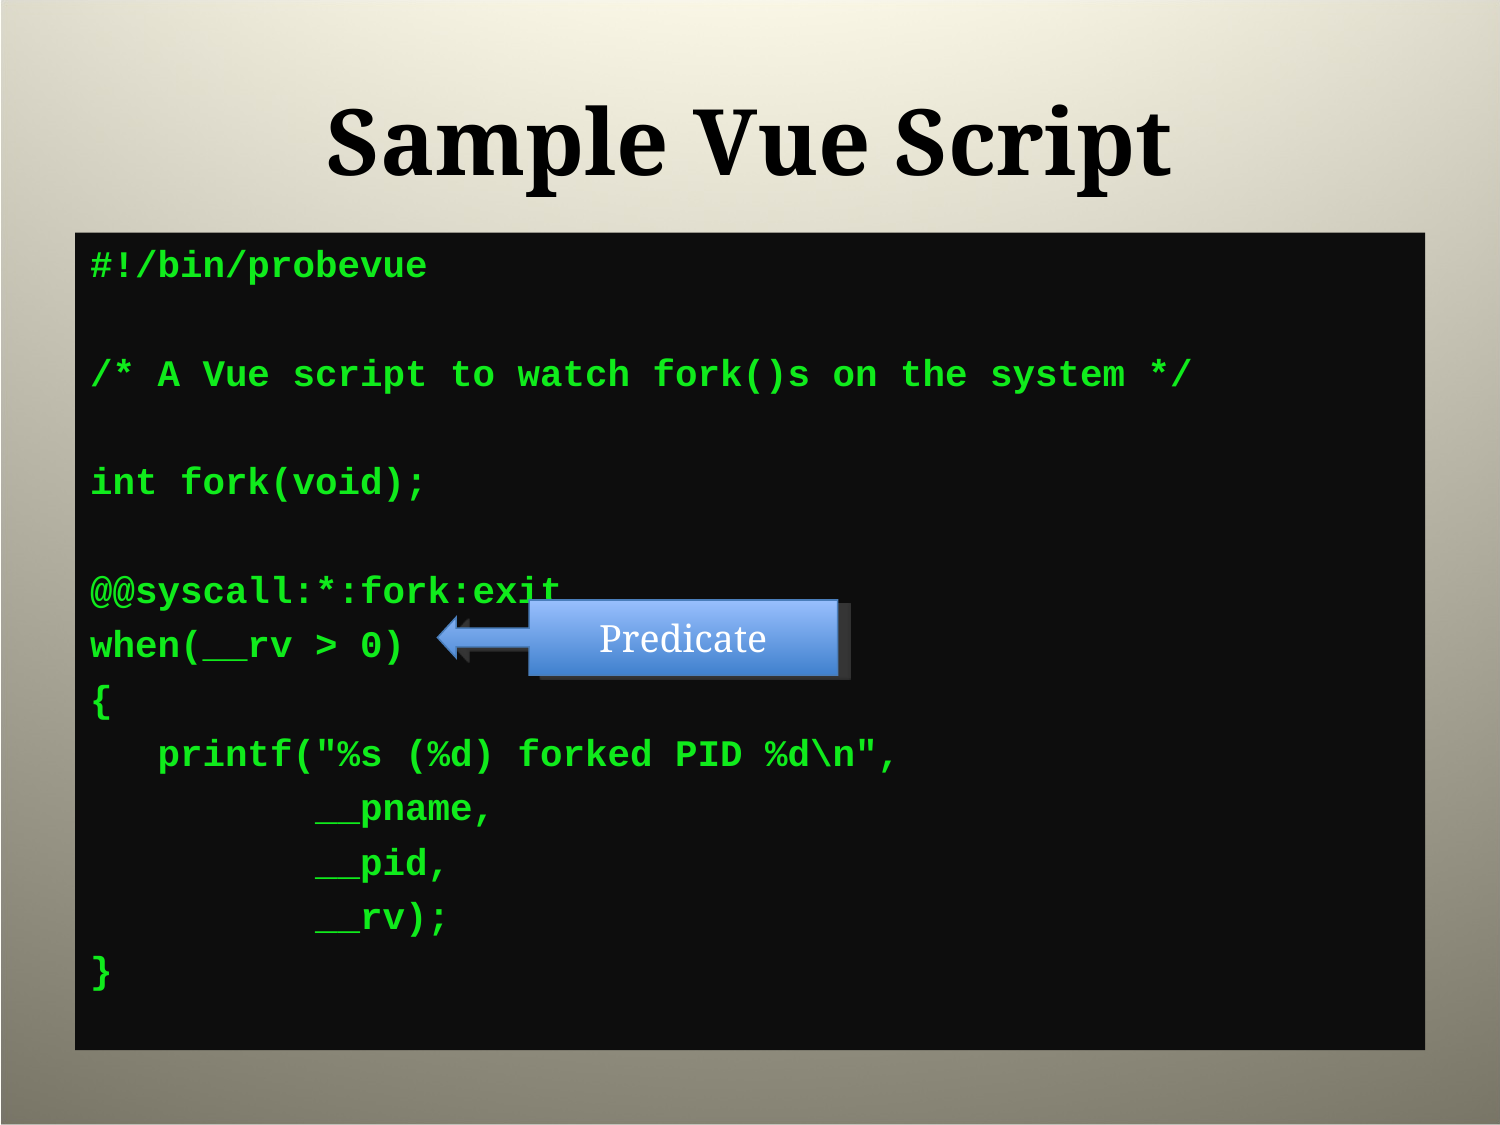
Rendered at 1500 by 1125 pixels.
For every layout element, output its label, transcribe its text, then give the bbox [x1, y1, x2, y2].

title Sample Vue Script [75, 45, 1426, 232]
list #!/bin/probevue /* A Vue script to watch fork()s on the system */ int fork(void); @@syscall:*:fork:exit when(__rv > 0) { printf("%s (%d) forked PID %d\n", __pname, __pid, __rv); } [75, 232, 1426, 1051]
text_box Predicate [437, 600, 838, 676]
picture [0, 0, 1500, 1125]
